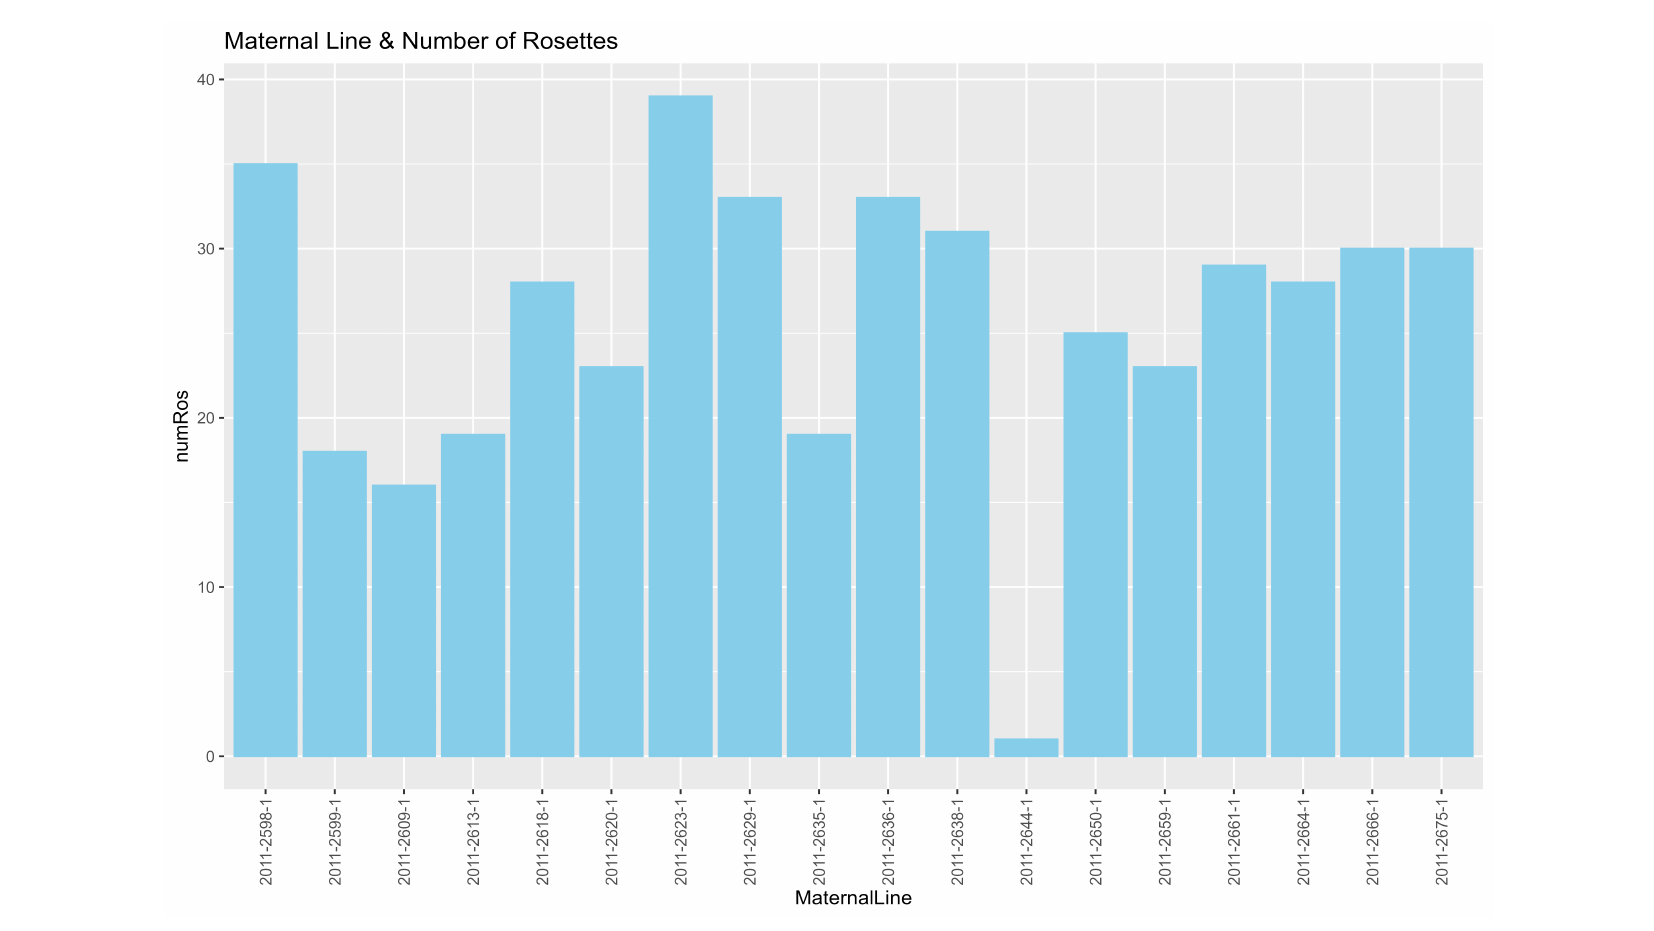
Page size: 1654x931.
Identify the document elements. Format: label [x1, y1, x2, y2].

picture [163, 22, 1493, 918]
